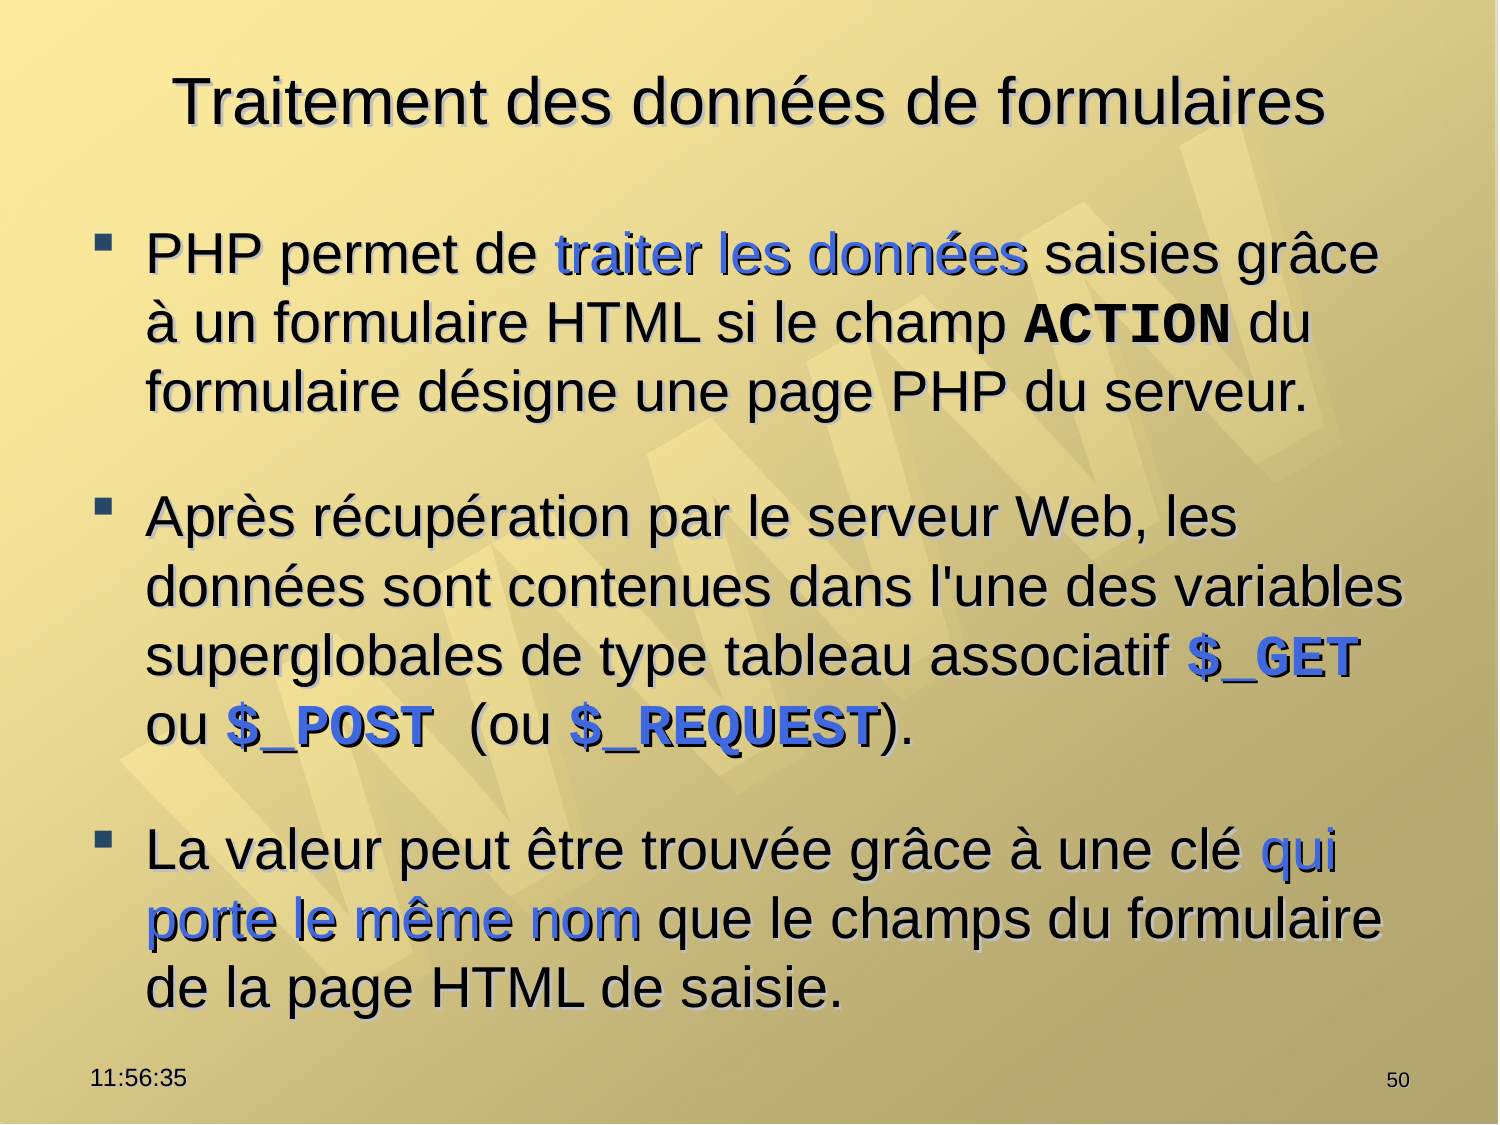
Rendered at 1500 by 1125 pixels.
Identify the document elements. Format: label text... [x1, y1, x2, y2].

text_box <numéro> [1074, 1058, 1426, 1100]
title Traitement des données de formulaires [75, 45, 1426, 152]
list PHP permet de traiter les données saisies grâce à un formulaire HTML si le champ ACTION du formulaire désigne une page PHP du serveur. Après récupération par le serveur Web, les données sont contenues dans l'une des variables superglobales de type tableau associatif $_GET ou $_POST (ou $_REQUEST). La valeur peut être trouvée grâce à une clé qui porte le même nom que le champs du formulaire de la page HTML de saisie. [75, 207, 1426, 1035]
text_box 18:45:30 [74, 1058, 426, 1100]
